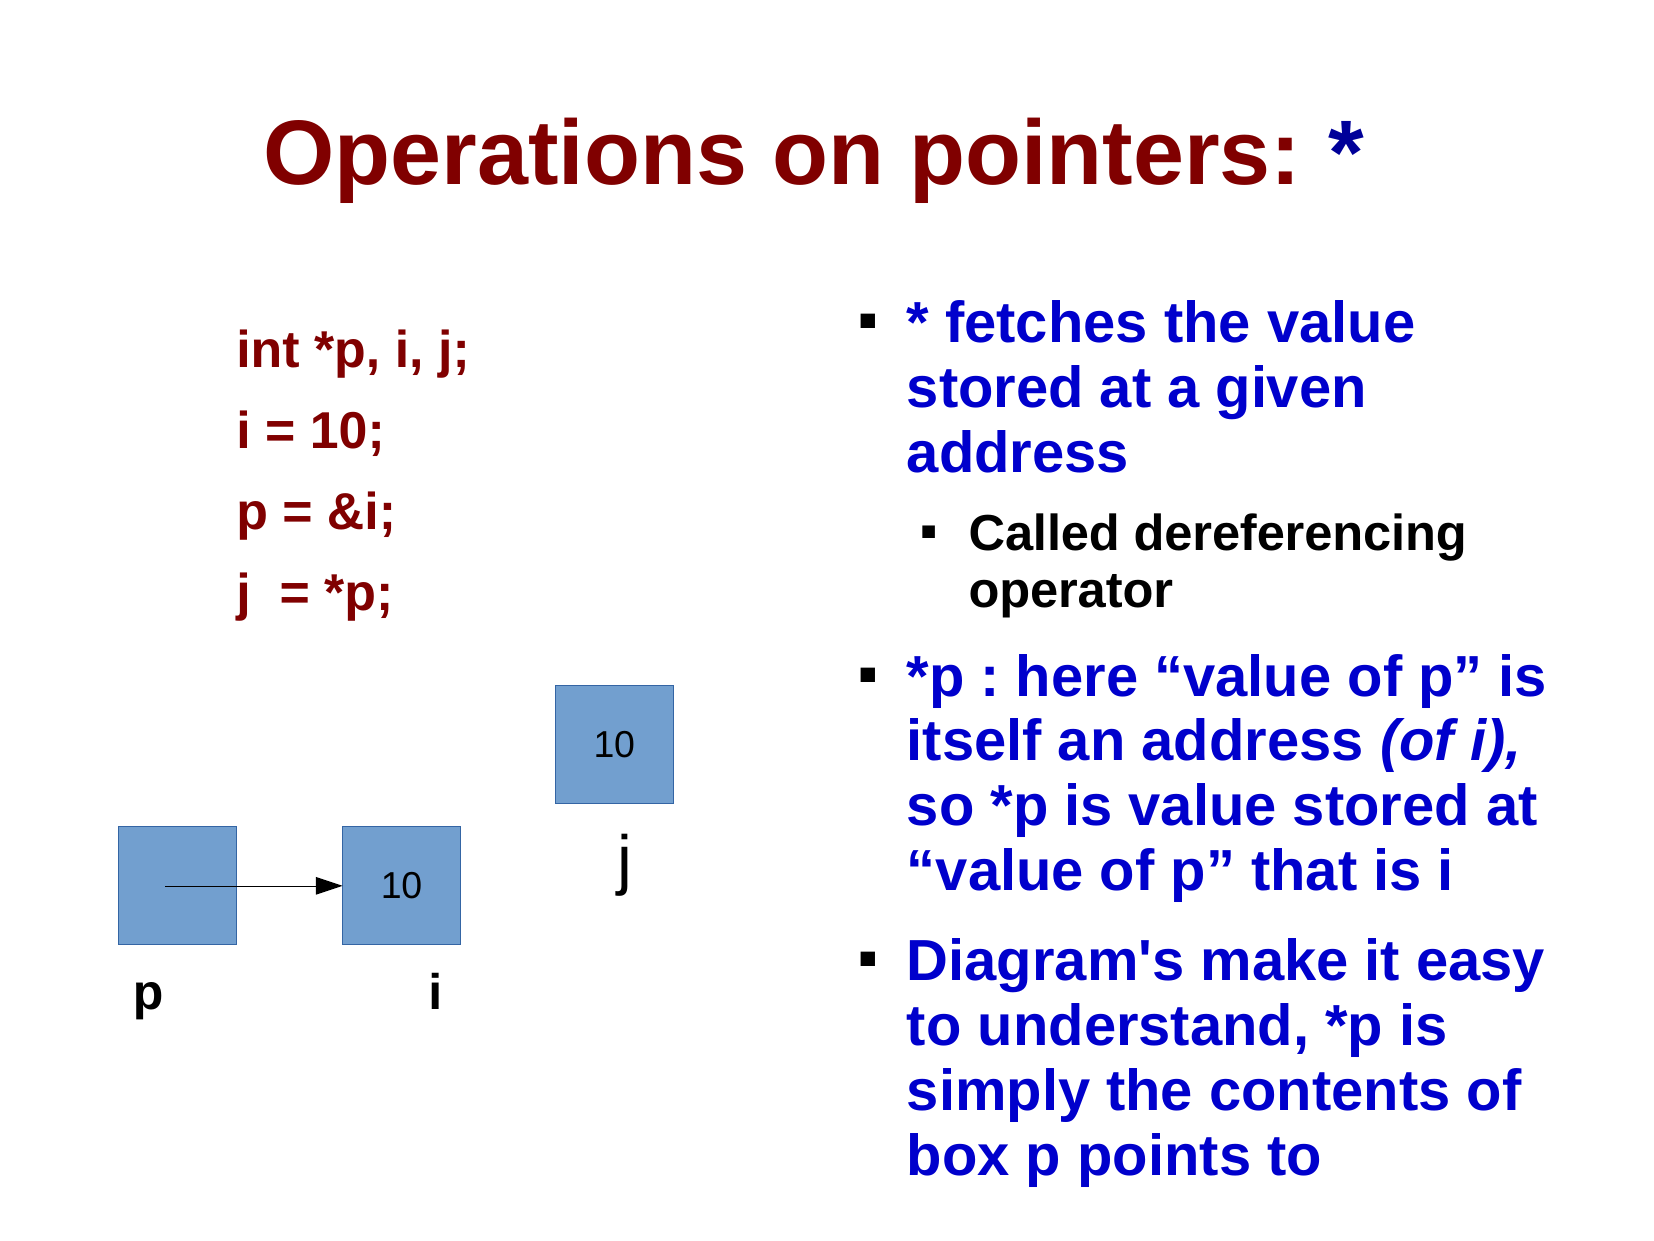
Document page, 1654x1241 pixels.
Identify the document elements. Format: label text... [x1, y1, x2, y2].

text_box [118, 826, 237, 945]
text_box 10 [555, 685, 674, 804]
list * fetches the value stored at a given address Called dereferencing operator *p : here “value of p” is itself an address (of i), so *p is value stored at “value of p” that is i Diagram's make it easy to understand, *p is simply the contents of box p points to [845, 290, 1595, 1205]
text_box j [602, 814, 647, 905]
text_box 10 [342, 826, 461, 945]
text_box p i [118, 956, 520, 1084]
list int *p, i, j; i = 10; p = &i; j = *p; [236, 320, 626, 626]
title Operations on pointers: * [82, 49, 1571, 257]
